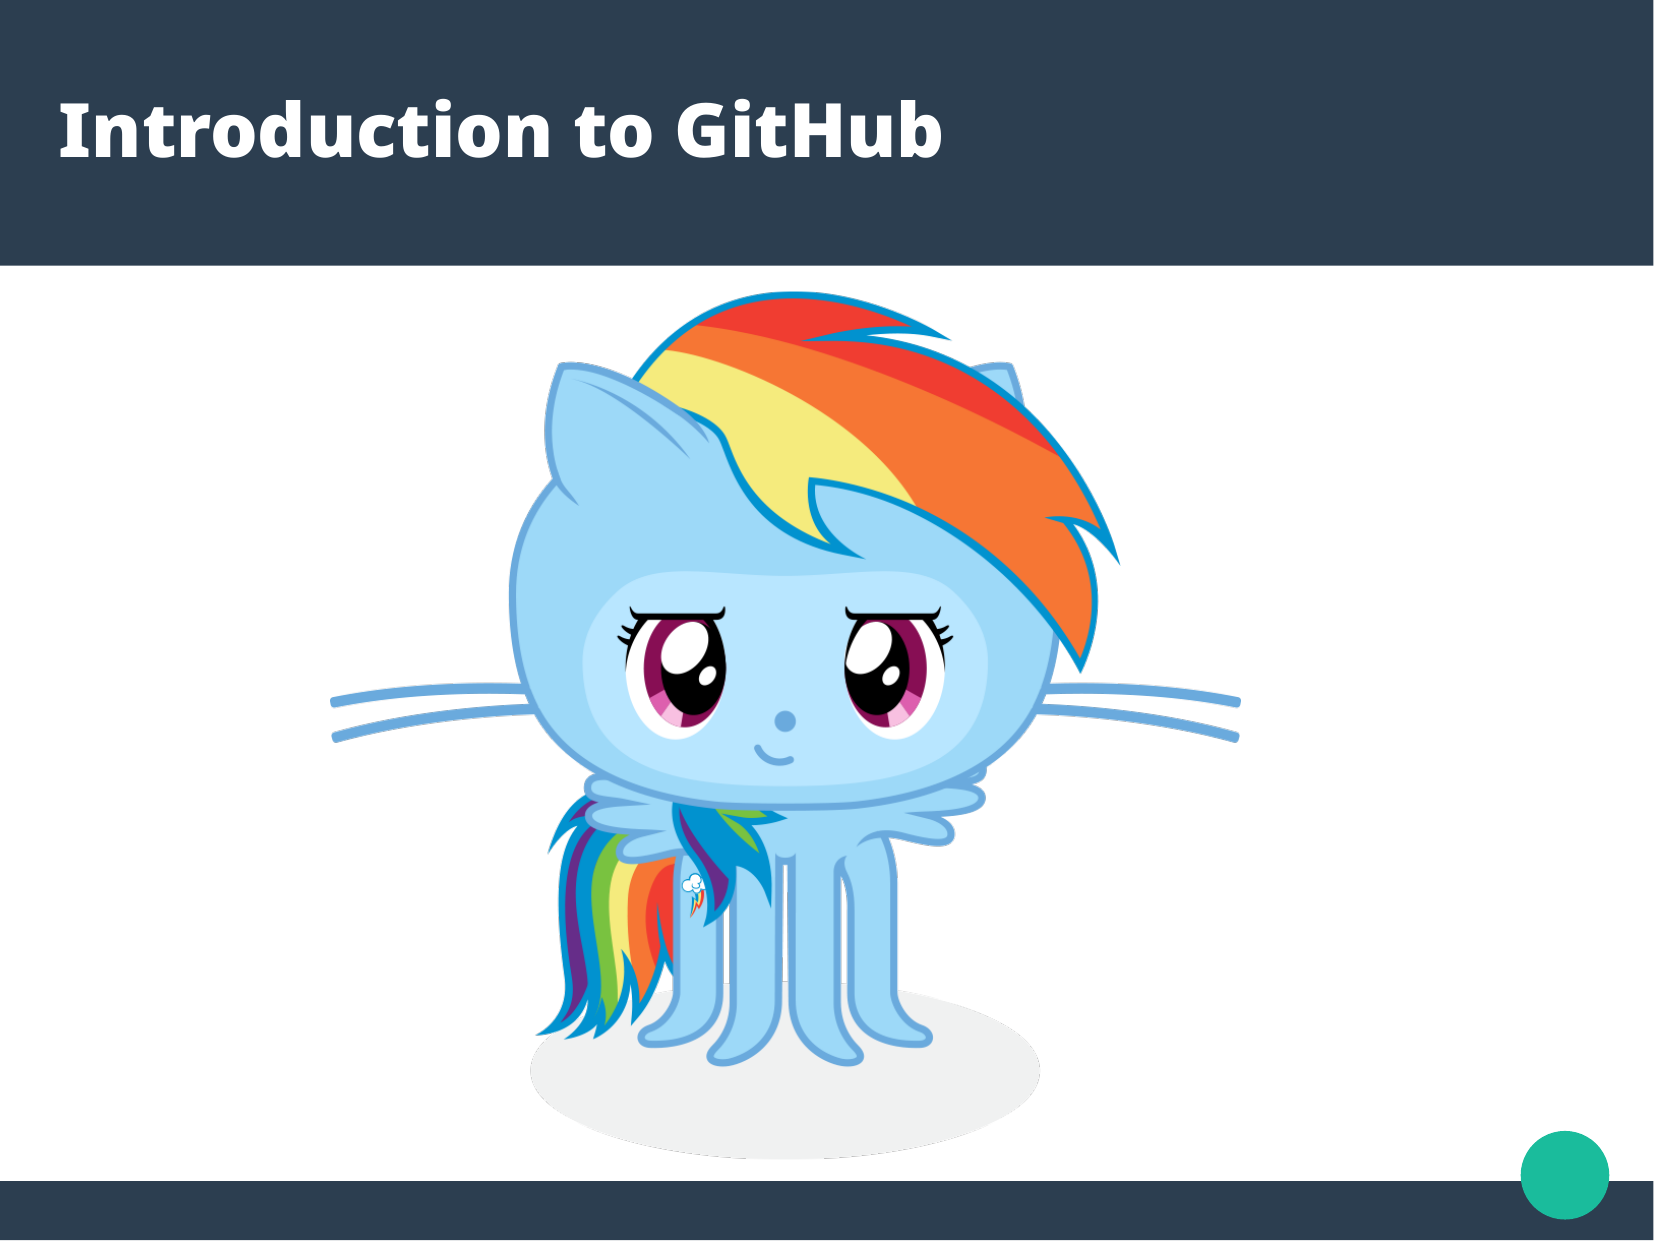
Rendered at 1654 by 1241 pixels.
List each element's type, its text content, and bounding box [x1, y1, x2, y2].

picture [330, 271, 1241, 1182]
title Introduction to GitHub [59, 49, 1595, 207]
